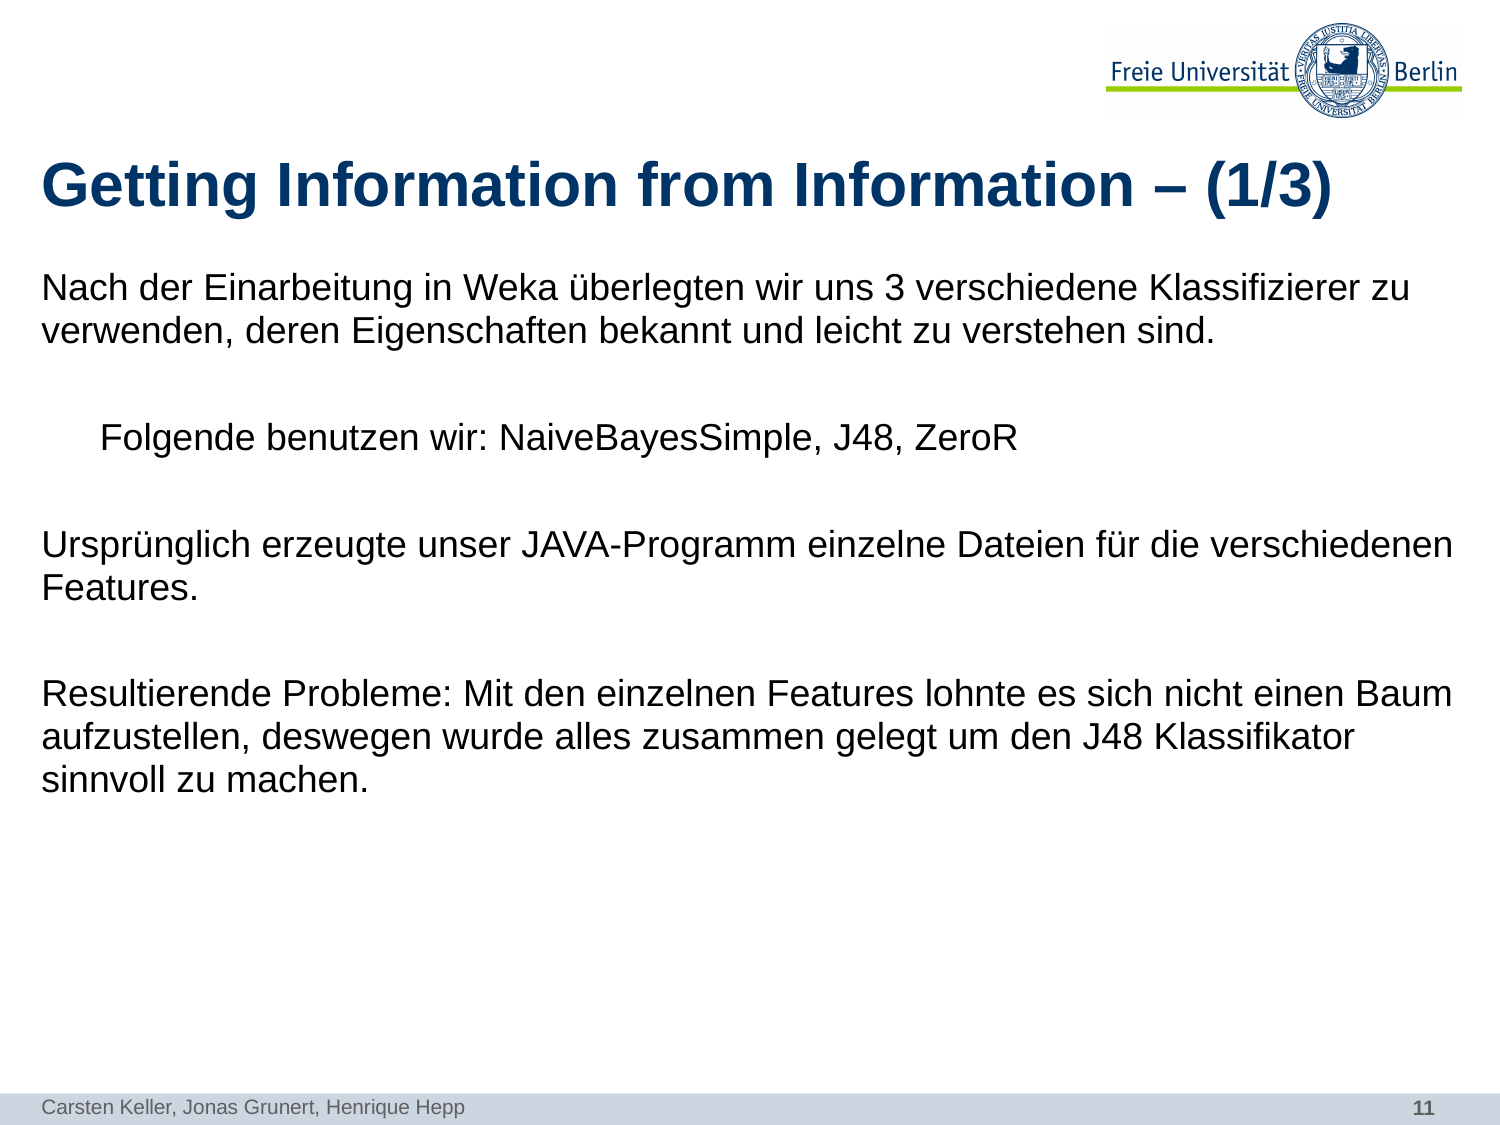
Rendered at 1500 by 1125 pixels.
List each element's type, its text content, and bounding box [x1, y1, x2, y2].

title Getting Information from Information – (1/3) [41, 149, 1460, 221]
list Nach der Einarbeitung in Weka überlegten wir uns 3 verschiedene Klassifizierer zu verwenden, deren Eigenschaften bekannt und leicht zu verstehen sind. Folgende benutzen wir: NaiveBayesSimple, J48, ZeroR Ursprünglich erzeugte unser JAVA-Programm einzelne Dateien für die verschiedenen Features. Resultierende Probleme: Mit den einzelnen Features lohnte es sich nicht einen Baum aufzustellen, deswegen wurde alles zusammen gelegt um den J48 Klassifikator sinnvoll zu machen. [41, 265, 1460, 1064]
picture [1106, 23, 1462, 118]
